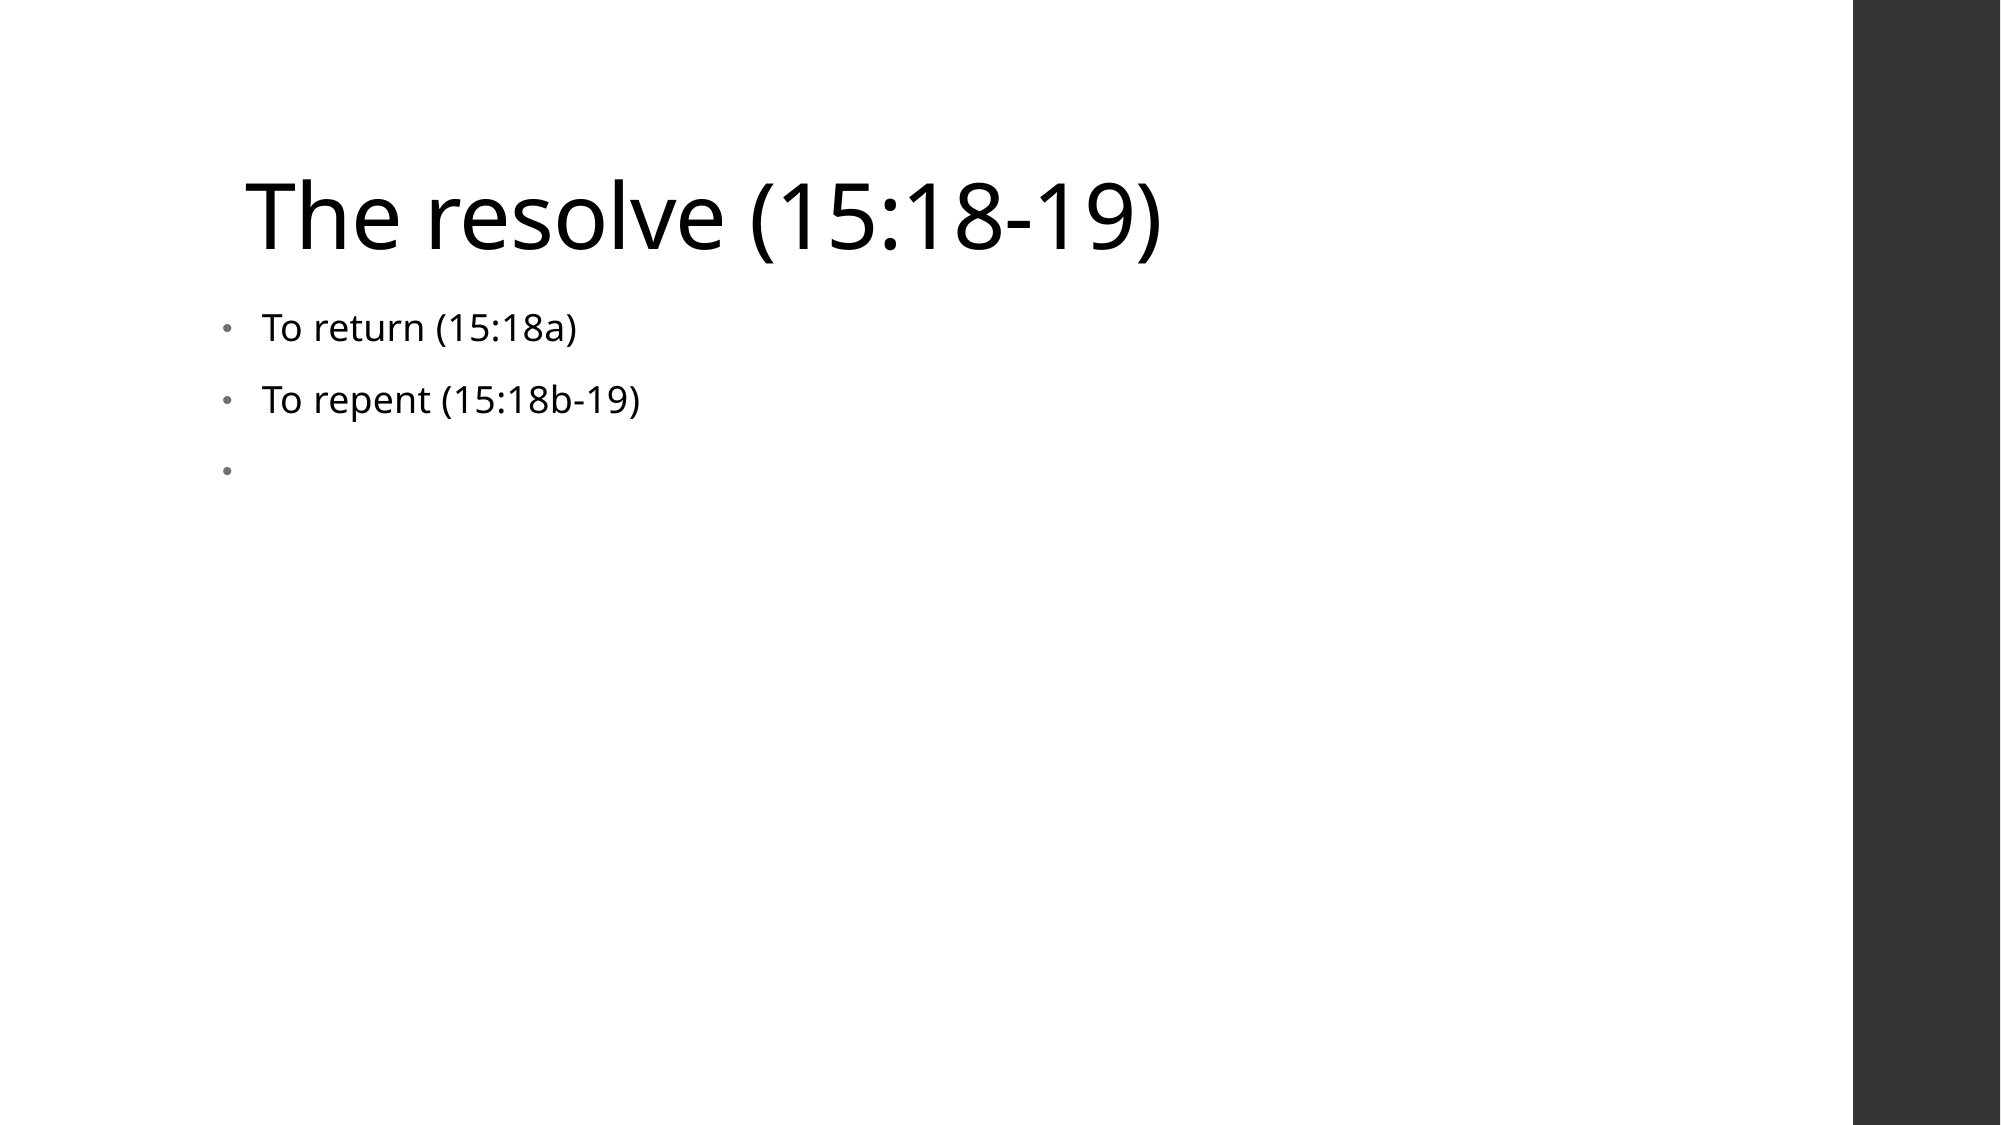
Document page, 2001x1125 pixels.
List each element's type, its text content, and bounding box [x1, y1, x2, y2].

list To return (15:18a) To repent (15:18b-19) [206, 299, 1617, 1014]
title The resolve (15:18-19) [206, 60, 1797, 278]
